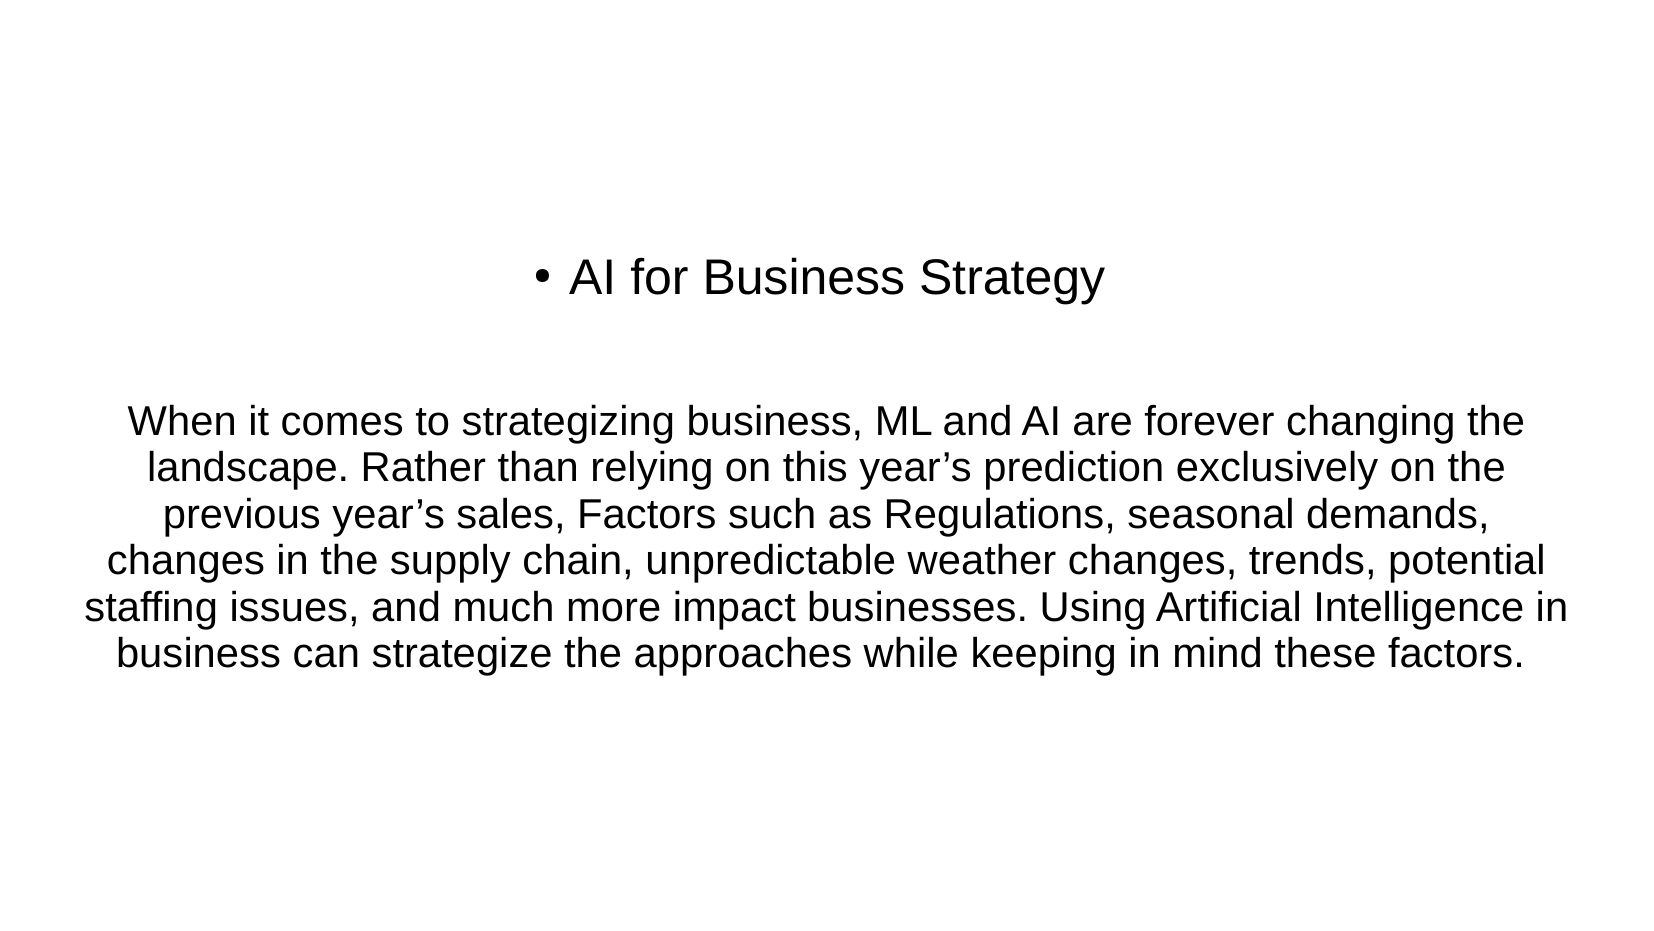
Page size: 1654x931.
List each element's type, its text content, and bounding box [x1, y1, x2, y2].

subtitle AI for Business Strategy When it comes to strategizing business, ML and AI are forever changing the landscape. Rather than relying on this year’s prediction exclusively on the previous year’s sales, Factors such as Regulations, seasonal demands, changes in the supply chain, unpredictable weather changes, trends, potential staffing issues, and much more impact businesses. Using Artificial Intelligence in business can strategize the approaches while keeping in mind these factors. [82, 161, 1571, 857]
